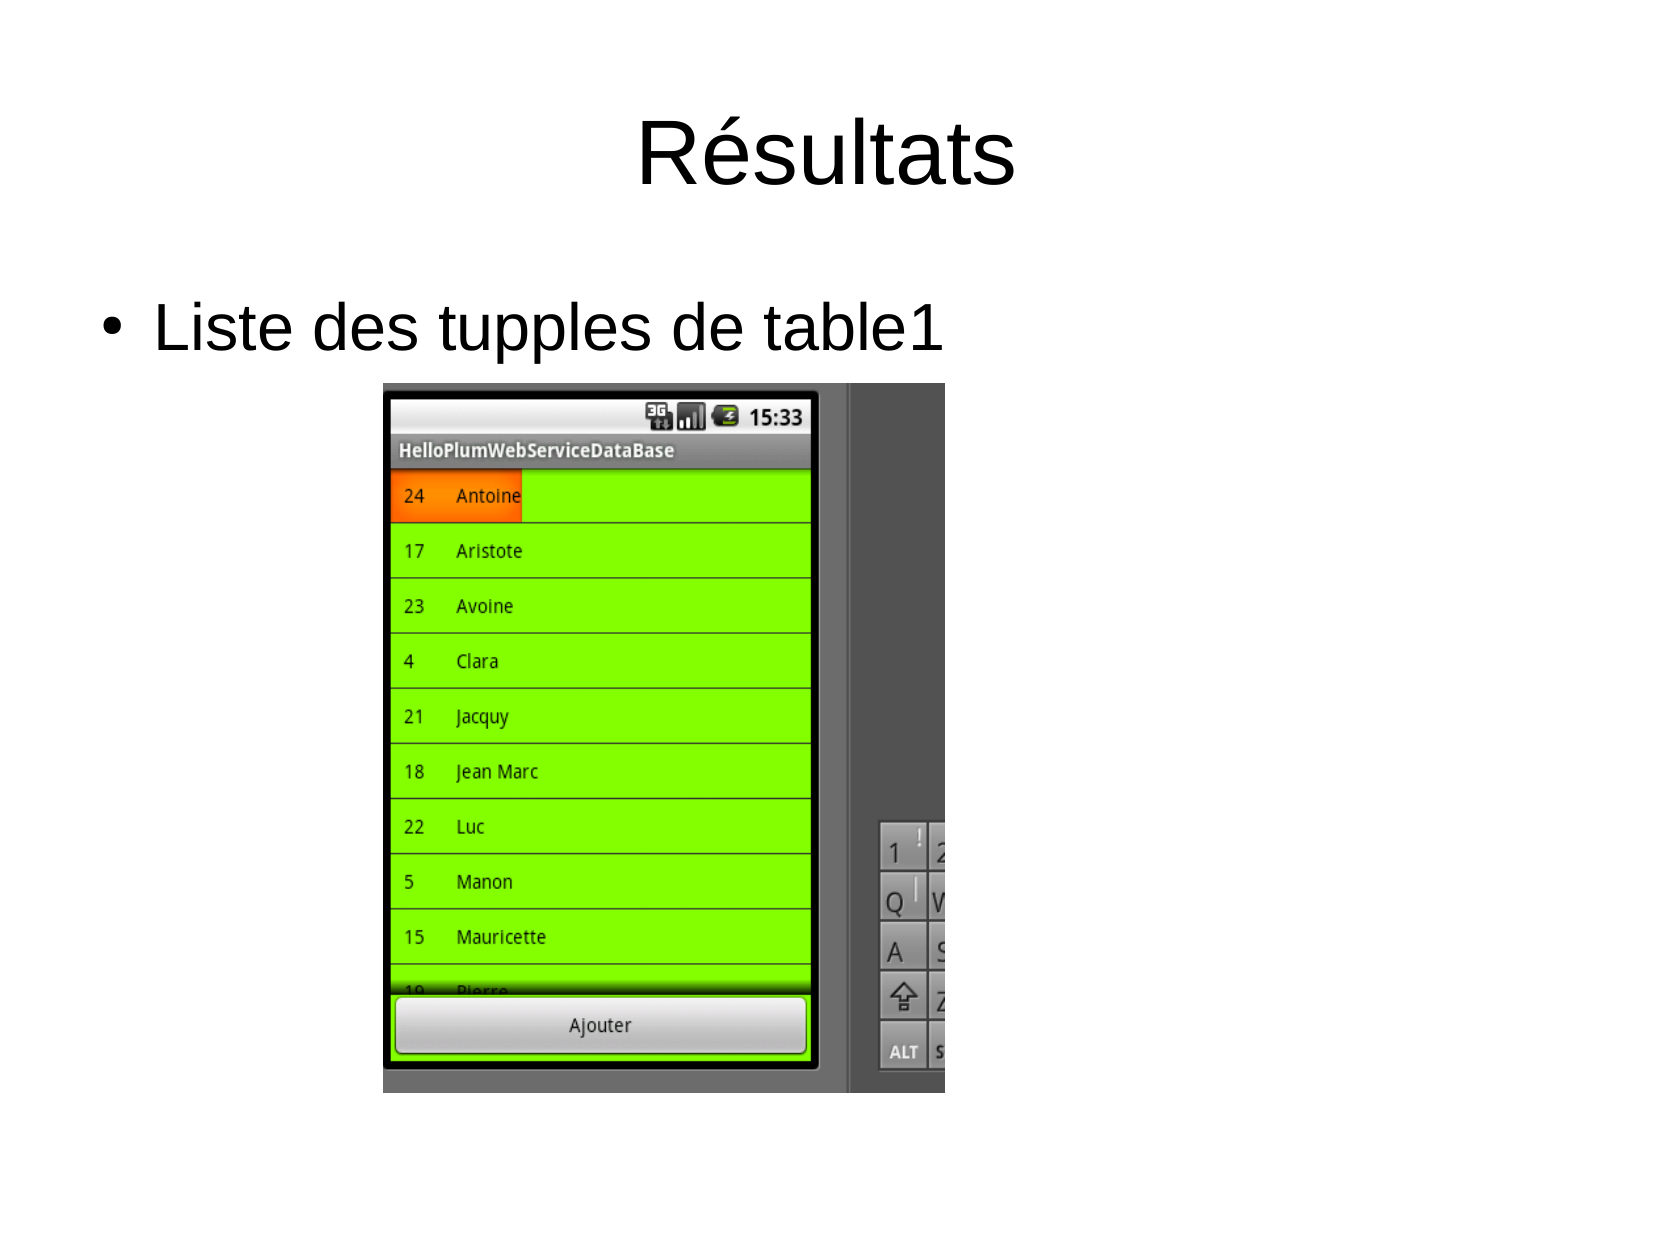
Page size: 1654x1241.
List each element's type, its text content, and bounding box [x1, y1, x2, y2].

list Liste des tupples de table1 [82, 290, 1571, 1109]
picture [383, 383, 945, 1093]
title Résultats [82, 49, 1571, 257]
